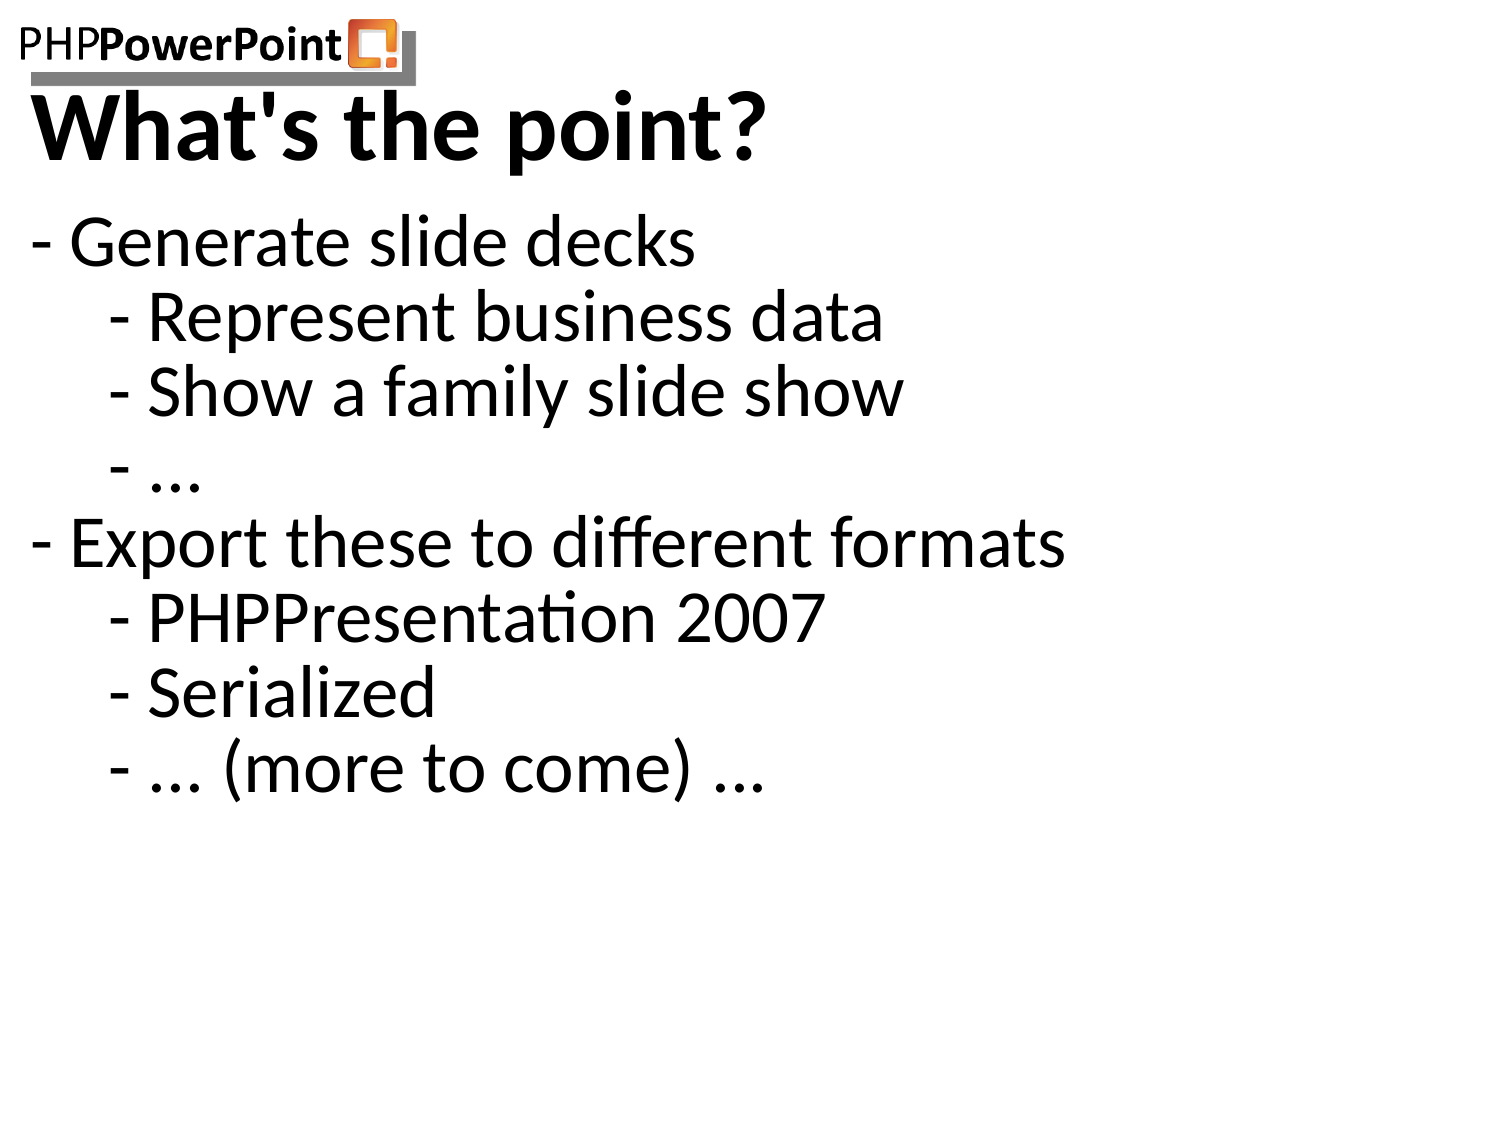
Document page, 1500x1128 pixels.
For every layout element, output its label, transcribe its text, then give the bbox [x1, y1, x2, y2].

picture [15, 15, 402, 72]
text_box Generate slide decks Represent business data Show a family slide show ... Export these to different formats PHPPresentation 2007 Serialized ... (more to come) ... [15, 203, 1469, 1128]
text_box What's the point? [15, 78, 1469, 203]
